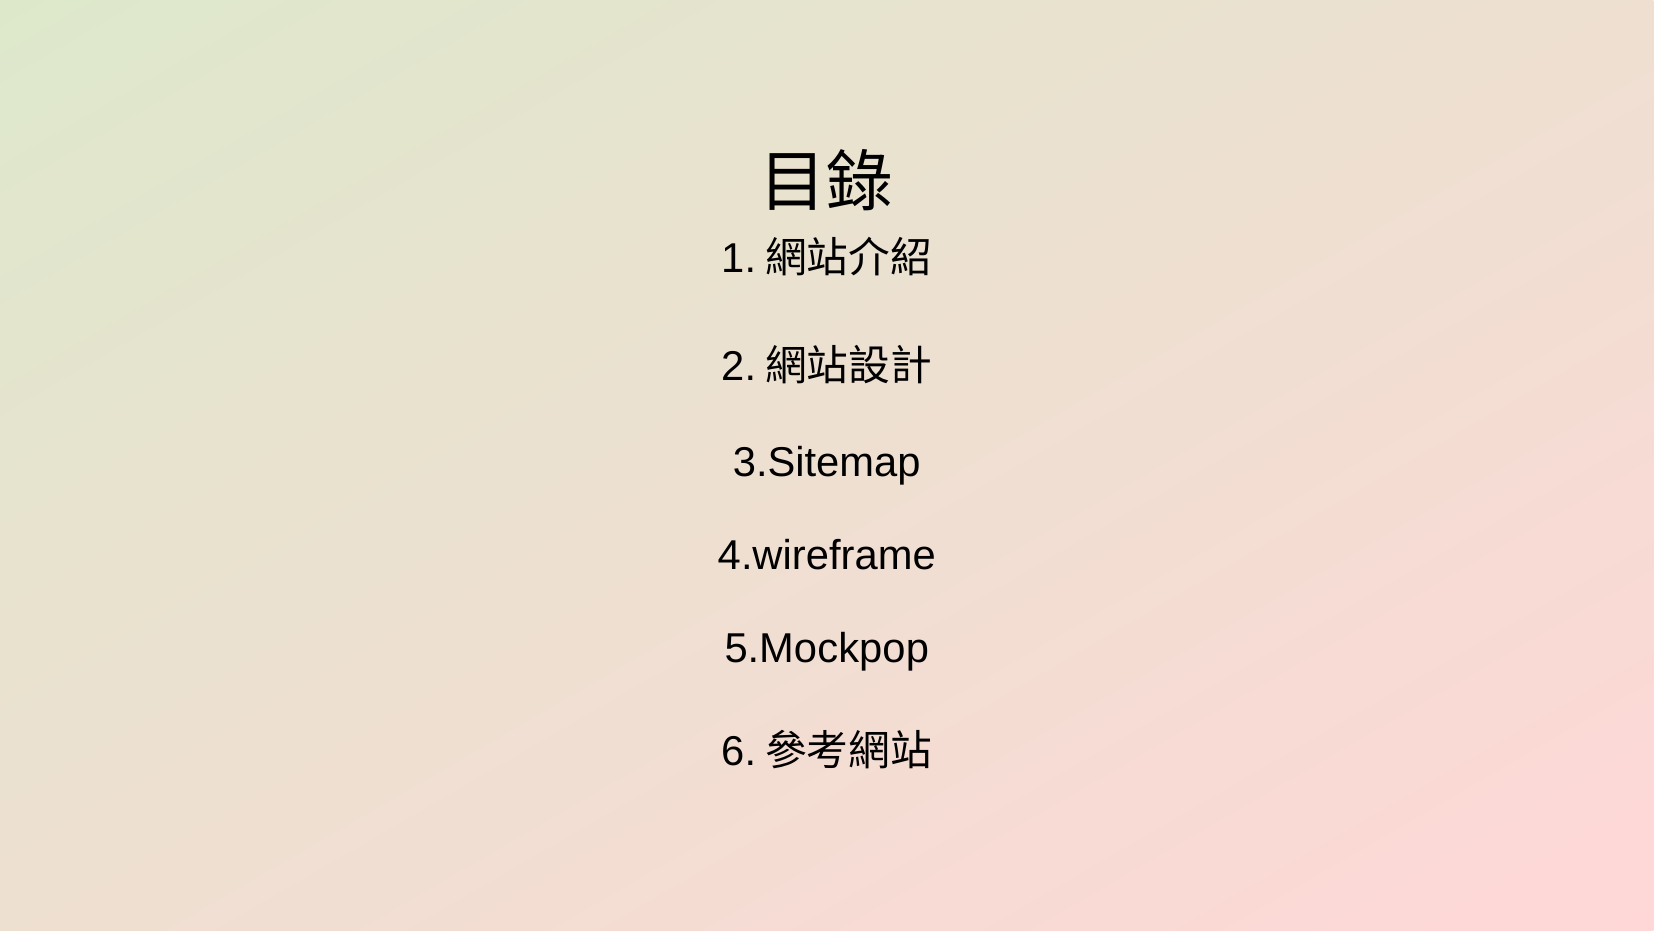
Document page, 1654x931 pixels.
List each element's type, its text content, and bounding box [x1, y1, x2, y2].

subtitle 目錄 1.網站介紹 2.網站設計 3.Sitemap 4.wireframe 5.Mockpop 6.參考網站 [0, 88, 1654, 931]
